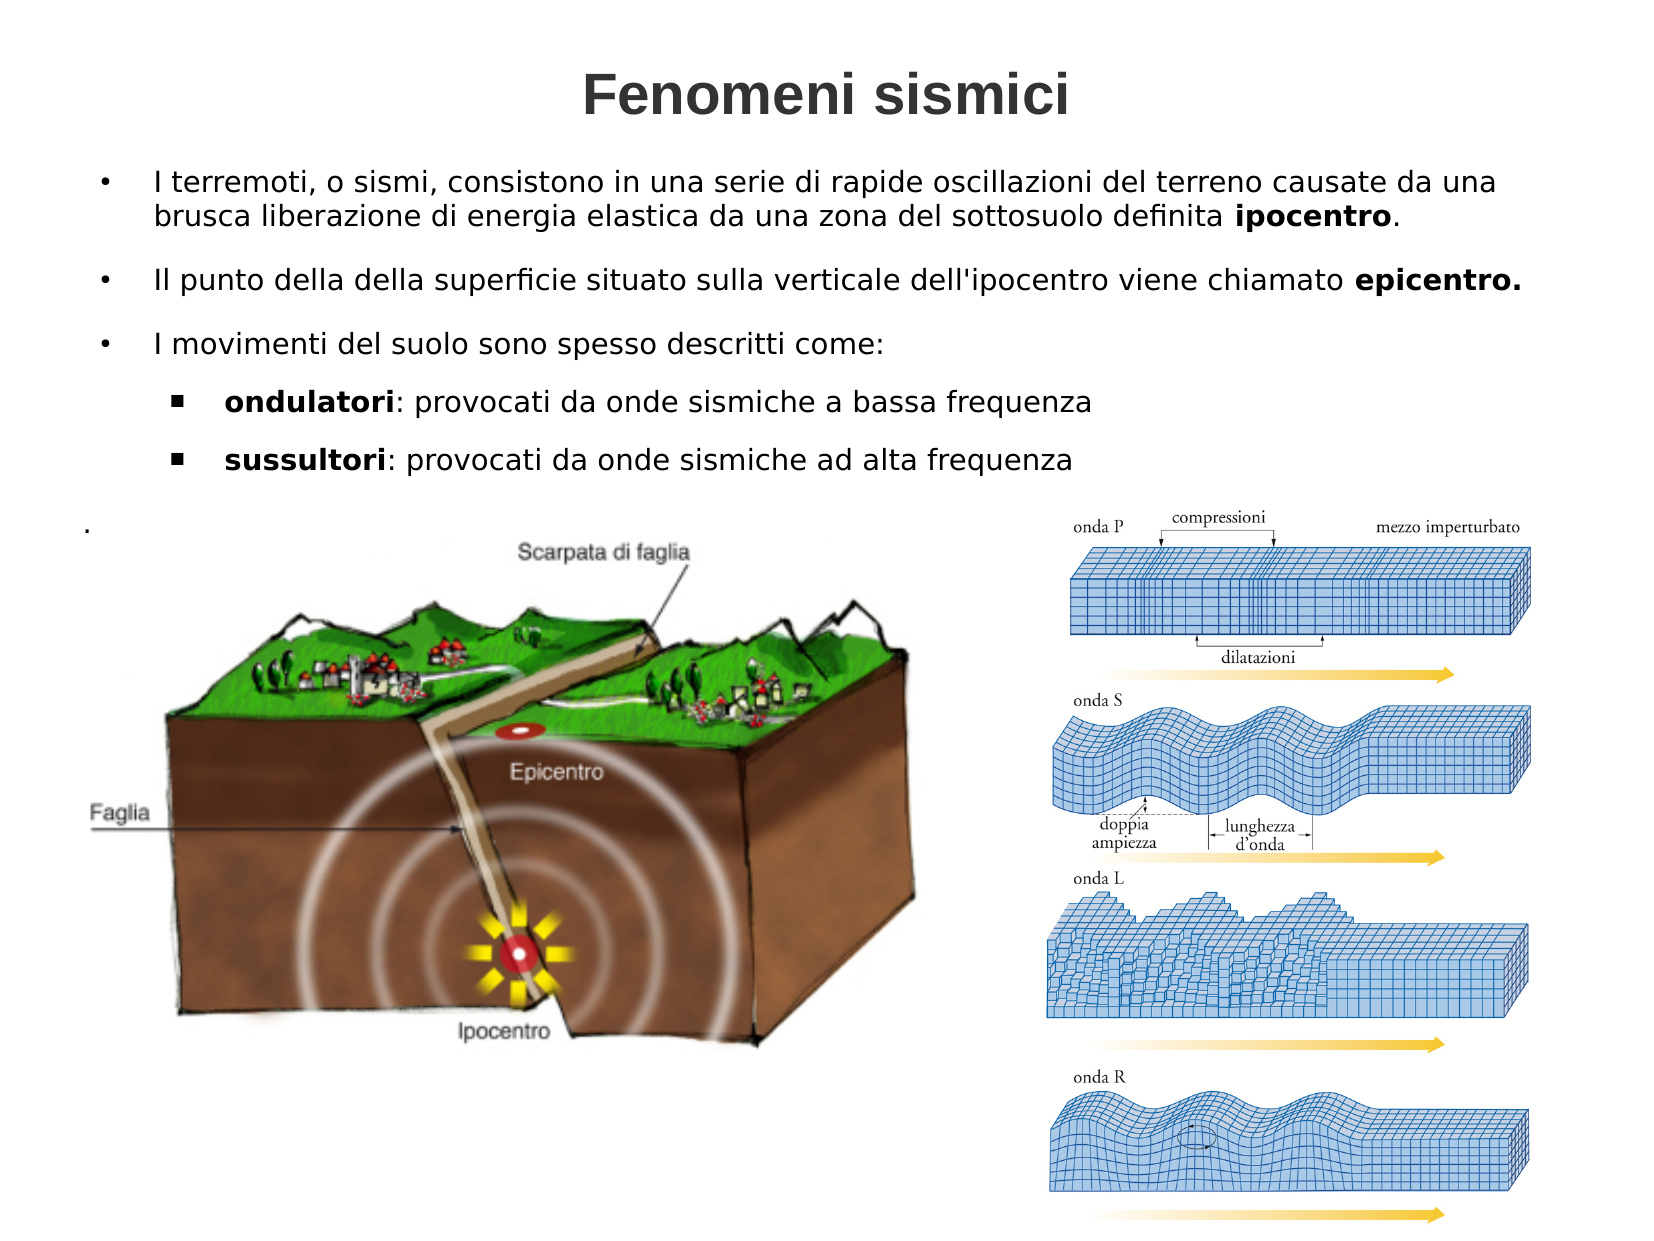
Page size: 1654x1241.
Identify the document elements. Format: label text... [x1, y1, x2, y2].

picture [1039, 507, 1536, 1231]
list I terremoti, o sismi, consistono in una serie di rapide oscillazioni del terreno causate da una brusca liberazione di energia elastica da una zona del sottosuolo definita ipocentro. Il punto della della superficie situato sulla verticale dell'ipocentro viene chiamato epicentro. I movimenti del suolo sono spesso descritti come: ondulatori: provocati da onde sismiche a bassa frequenza sussultori: provocati da onde sismiche ad alta frequenza . [82, 165, 1571, 1205]
picture [87, 536, 922, 1052]
title Fenomeni sismici [82, 35, 1571, 154]
